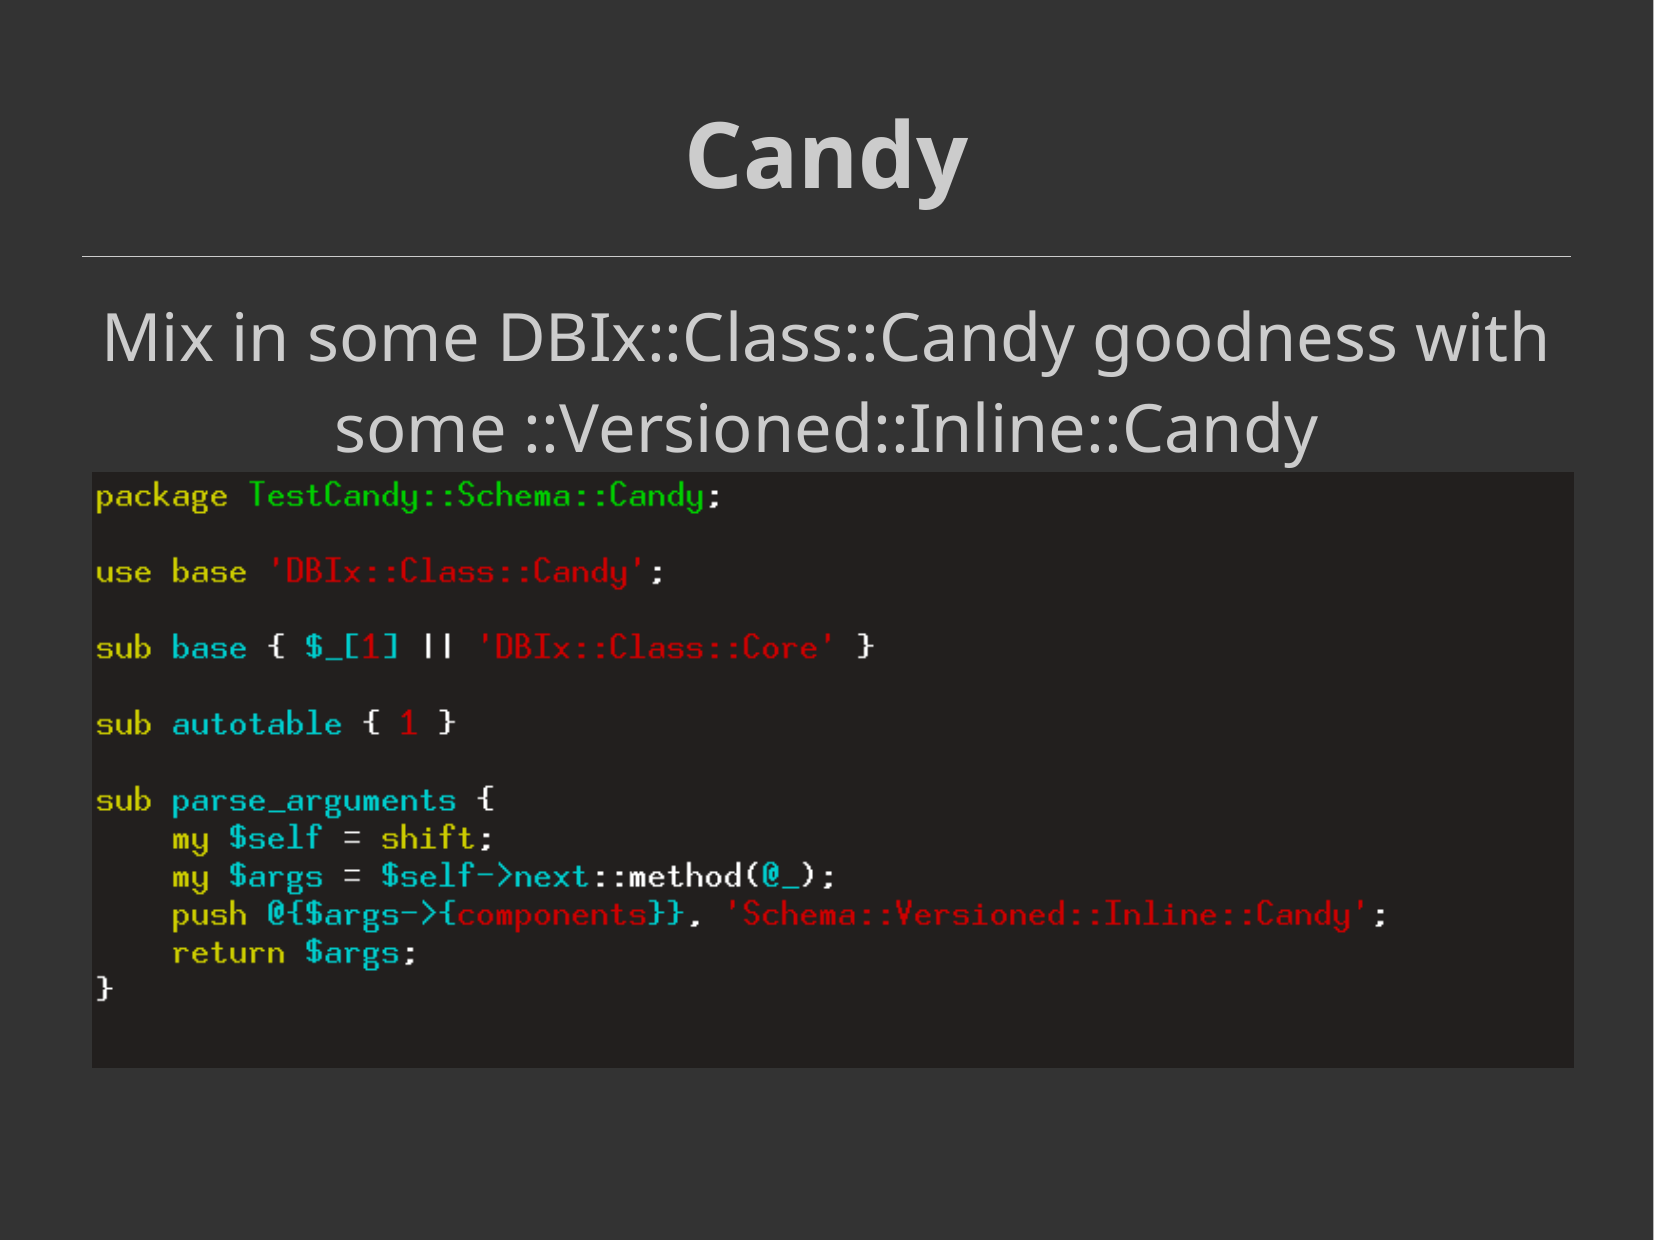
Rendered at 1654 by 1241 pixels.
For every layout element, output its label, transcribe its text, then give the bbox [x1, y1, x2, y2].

title Candy [82, 49, 1571, 257]
list Mix in some DBIx::Class::Candy goodness with some ::Versioned::Inline::Candy [82, 290, 1571, 1010]
picture [92, 472, 1574, 1068]
